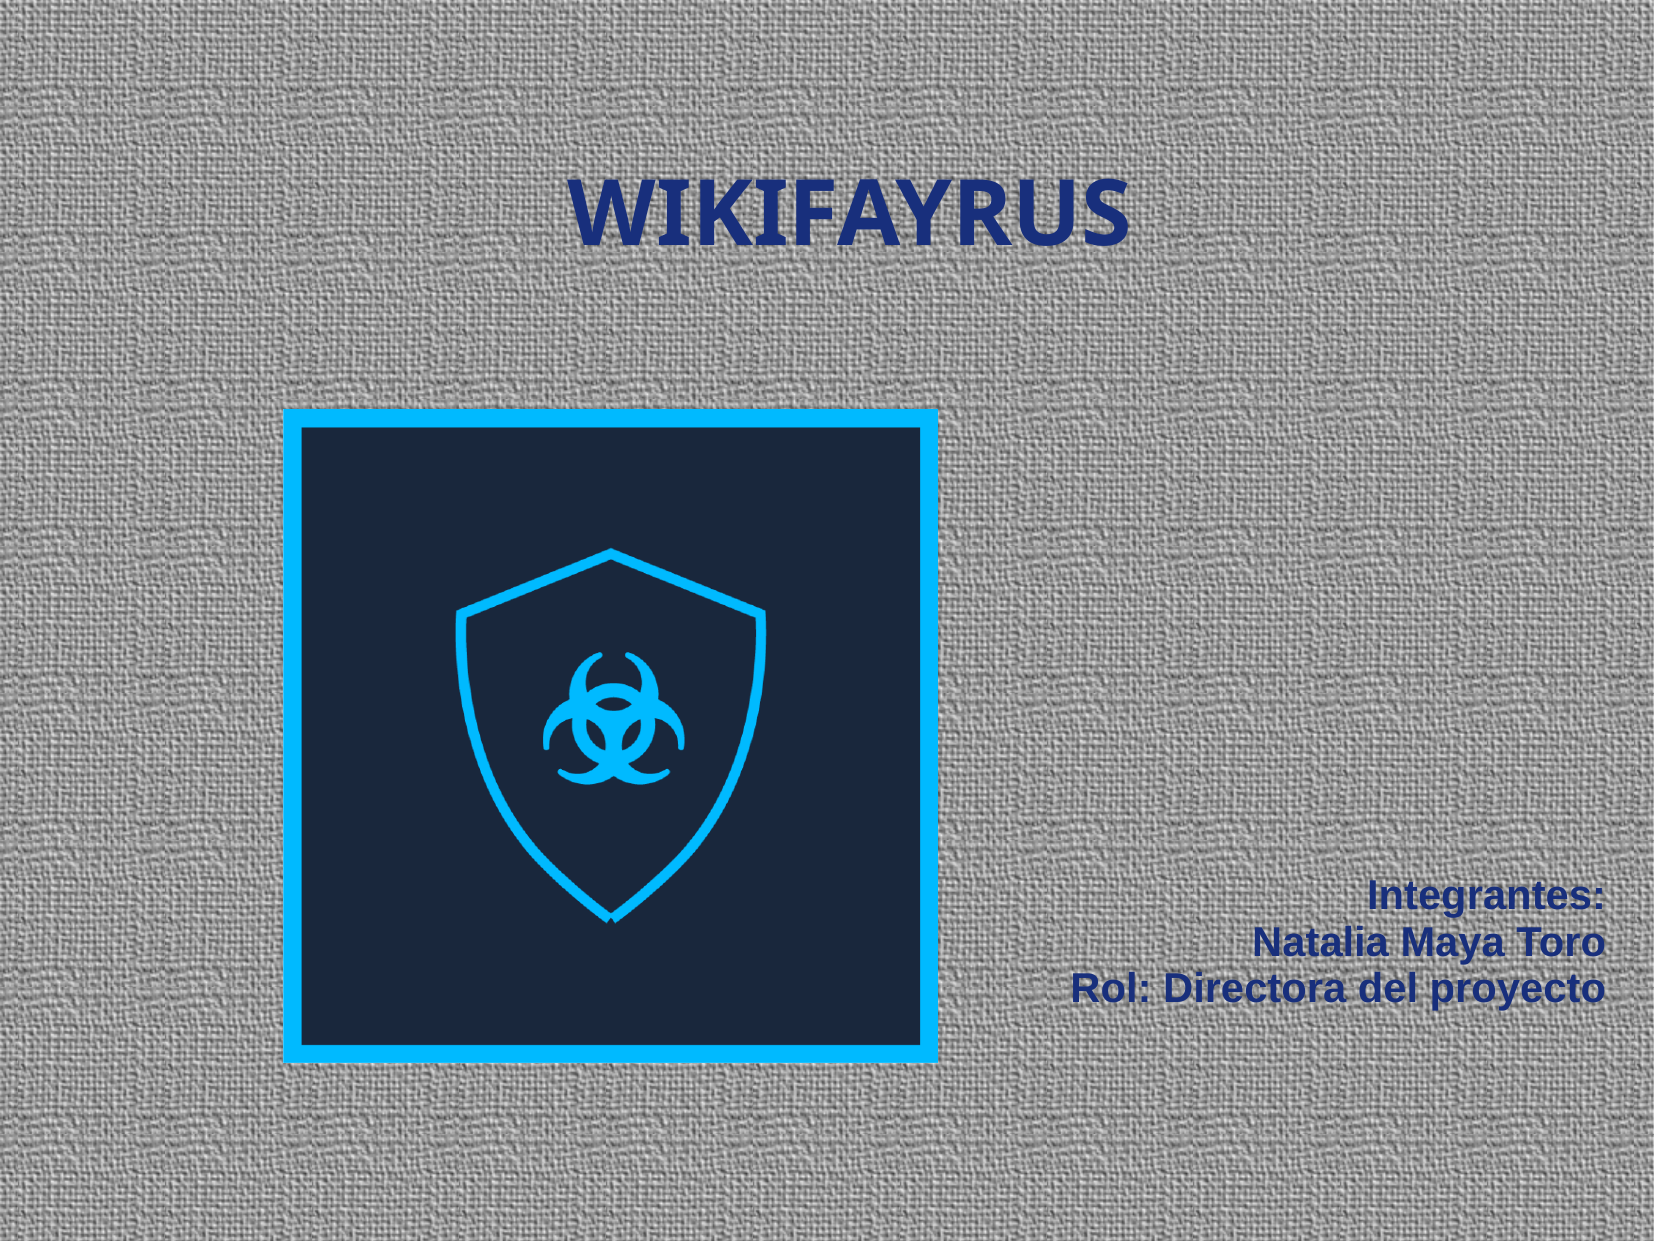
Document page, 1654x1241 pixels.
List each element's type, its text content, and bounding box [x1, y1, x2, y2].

picture [0, 0, 1654, 1241]
subtitle Integrantes: Natalia Maya Toro Rol: Directora del proyecto [118, 720, 1607, 1163]
title WIKIFAYRUS [106, 106, 1595, 314]
